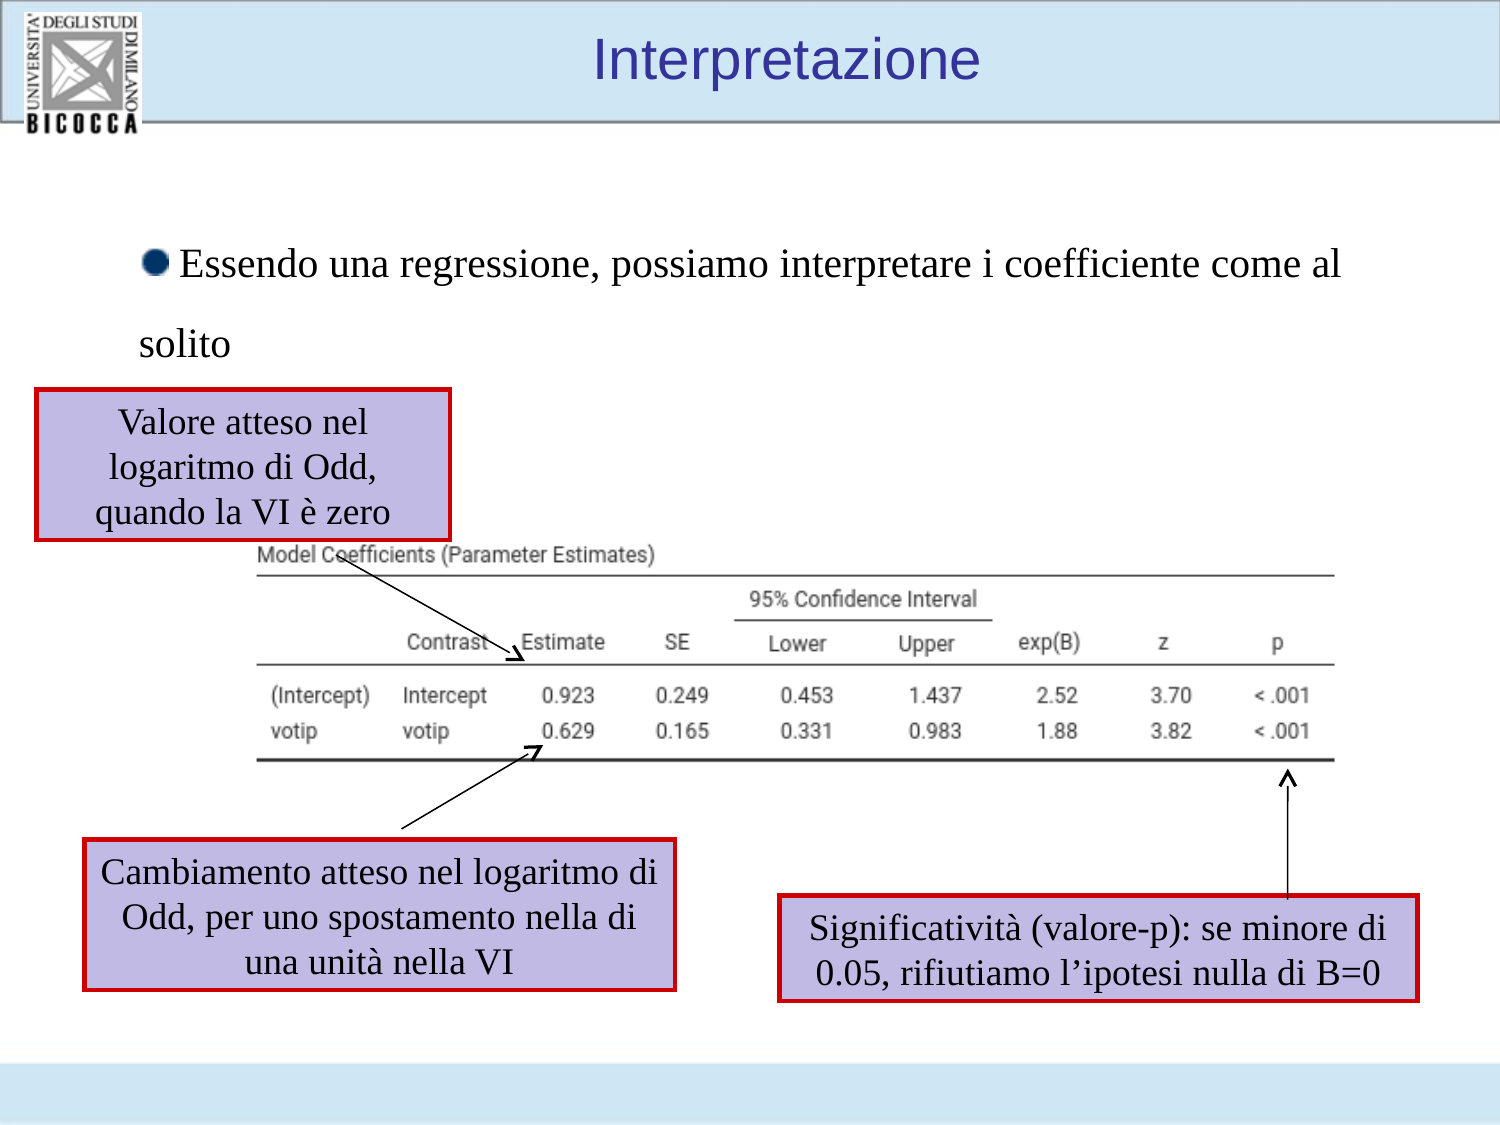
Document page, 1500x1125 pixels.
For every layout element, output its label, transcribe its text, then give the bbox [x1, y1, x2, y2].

title Interpretazione [113, 0, 1463, 158]
text_box Valore atteso nel logaritmo di Odd, quando la VI è zero [36, 389, 451, 541]
picture [0, 0, 1500, 1125]
text_box Significatività (valore-p): se minore di 0.05, rifiutiamo l’ipotesi nulla di B=0 [779, 895, 1418, 1001]
text_box Essendo una regressione, possiamo interpretare i coefficiente come al solito [123, 198, 1368, 374]
text_box Cambiamento atteso nel logaritmo di Odd, per uno spostamento nella di una unità nella VI [84, 839, 676, 991]
